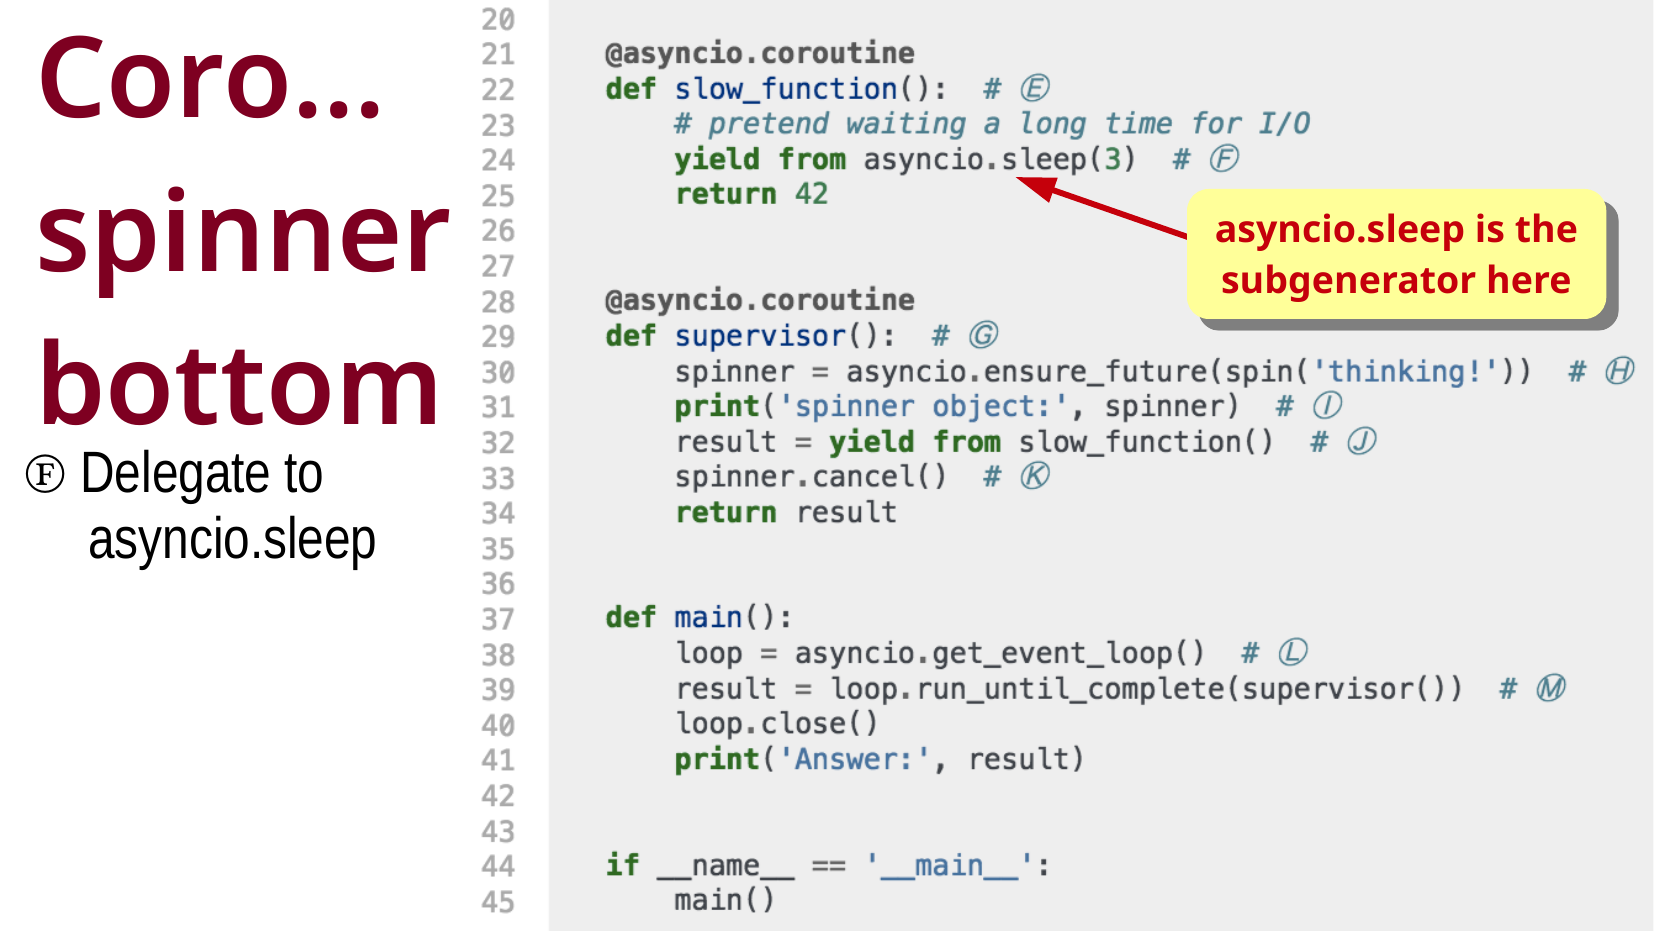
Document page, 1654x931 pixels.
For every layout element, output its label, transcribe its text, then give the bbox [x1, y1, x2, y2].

list Ⓕ Delegate to asyncio.sleep [23, 437, 497, 899]
title Coro... spinner: bottom [35, 59, 458, 396]
picture [458, 0, 1654, 931]
text_box asyncio.sleep is the subgenerator here [1187, 188, 1607, 319]
